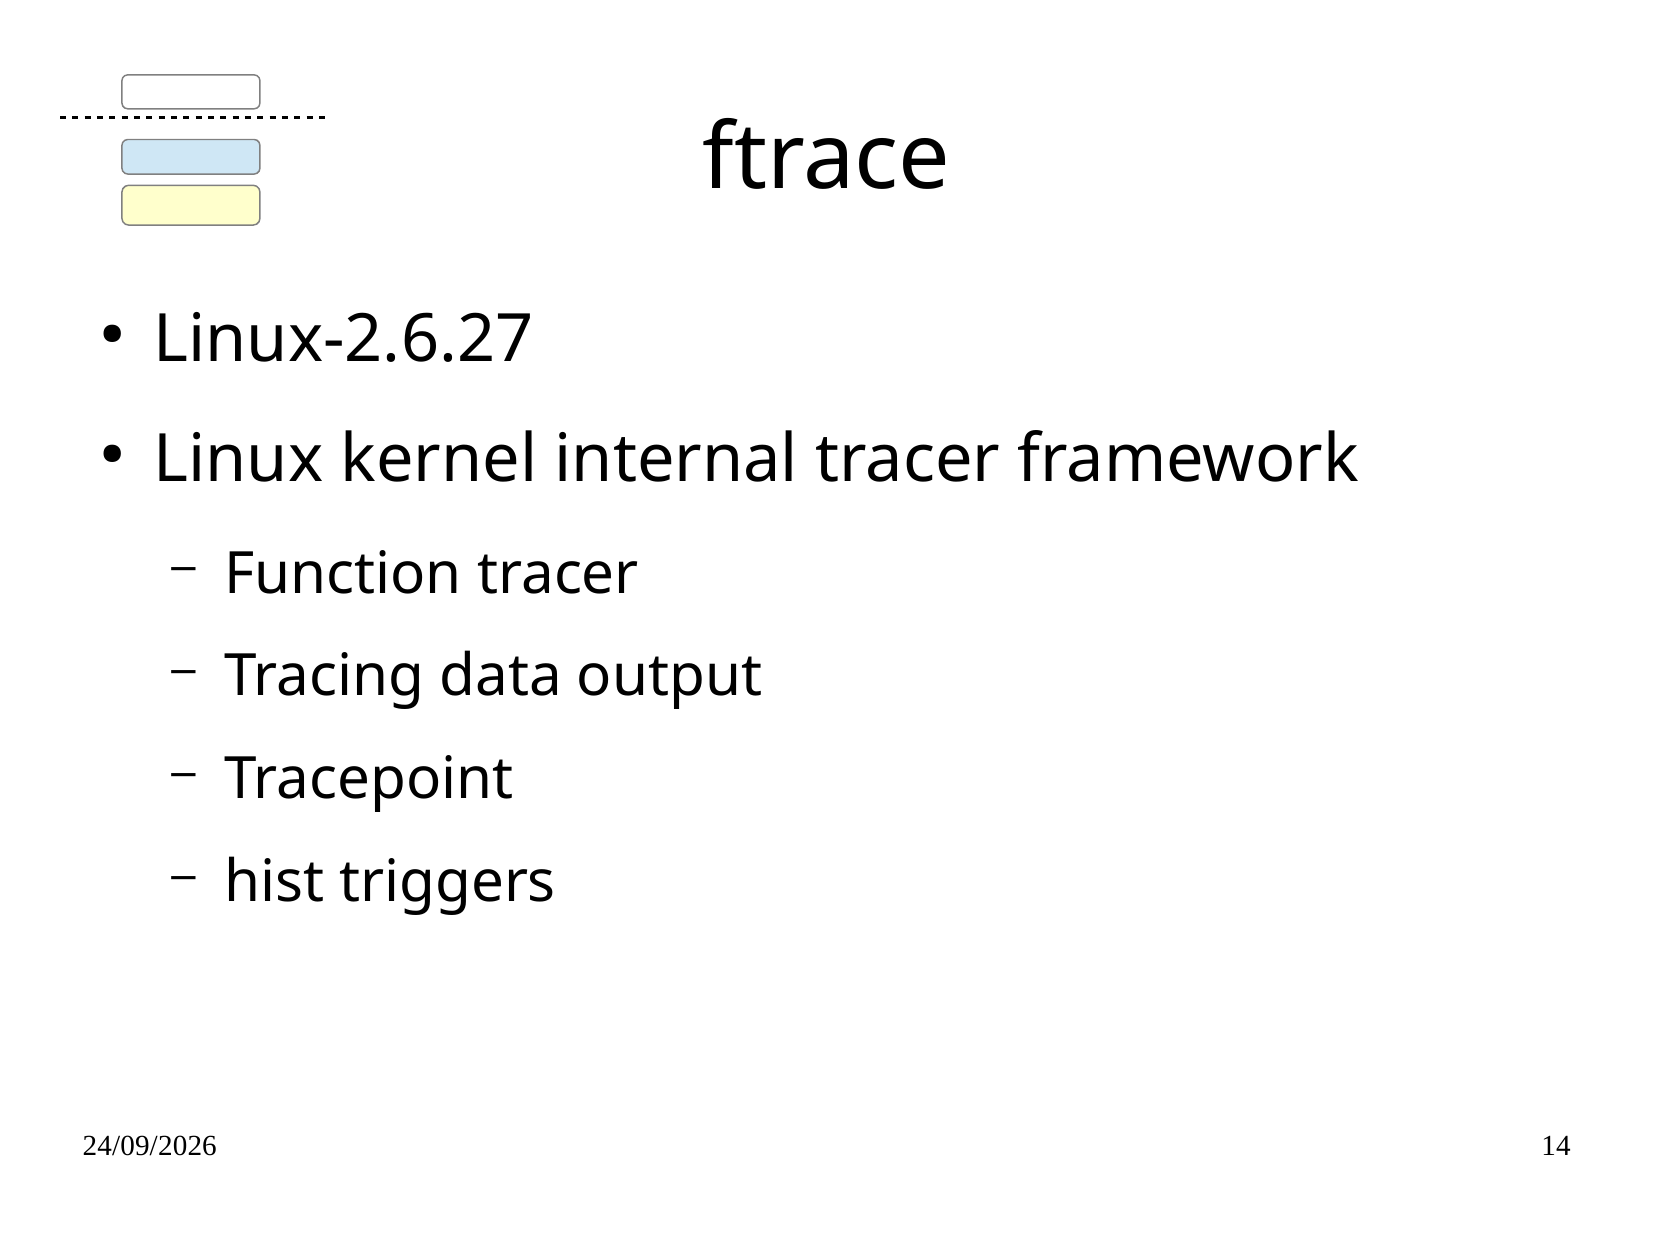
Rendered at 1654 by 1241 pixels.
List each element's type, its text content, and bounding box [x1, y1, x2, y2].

text_box [121, 139, 260, 175]
list Linux-2.6.27 Linux kernel internal tracer framework Function tracer Tracing data output Tracepoint hist triggers [82, 290, 1571, 1010]
text_box [121, 74, 260, 109]
text_box [121, 185, 260, 226]
title ftrace [82, 49, 1571, 257]
